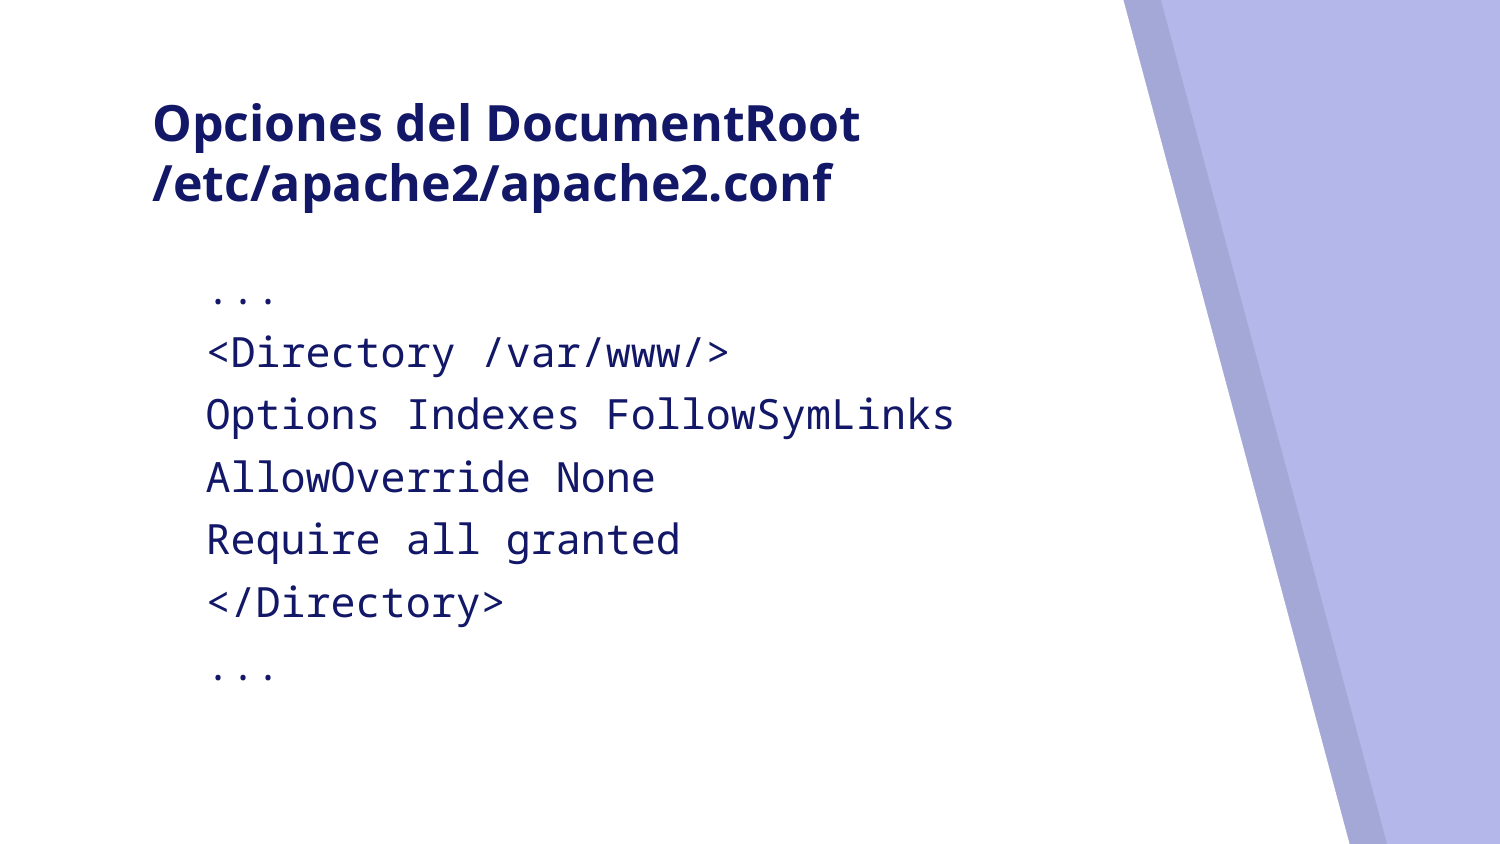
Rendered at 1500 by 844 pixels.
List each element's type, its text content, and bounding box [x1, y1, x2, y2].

title Opciones del DocumentRoot /etc/apache2/apache2.conf [137, 146, 1011, 227]
list ... <Directory /var/www/> Options Indexes FollowSymLinks AllowOverride None Require all granted </Directory> ... [190, 248, 1424, 497]
